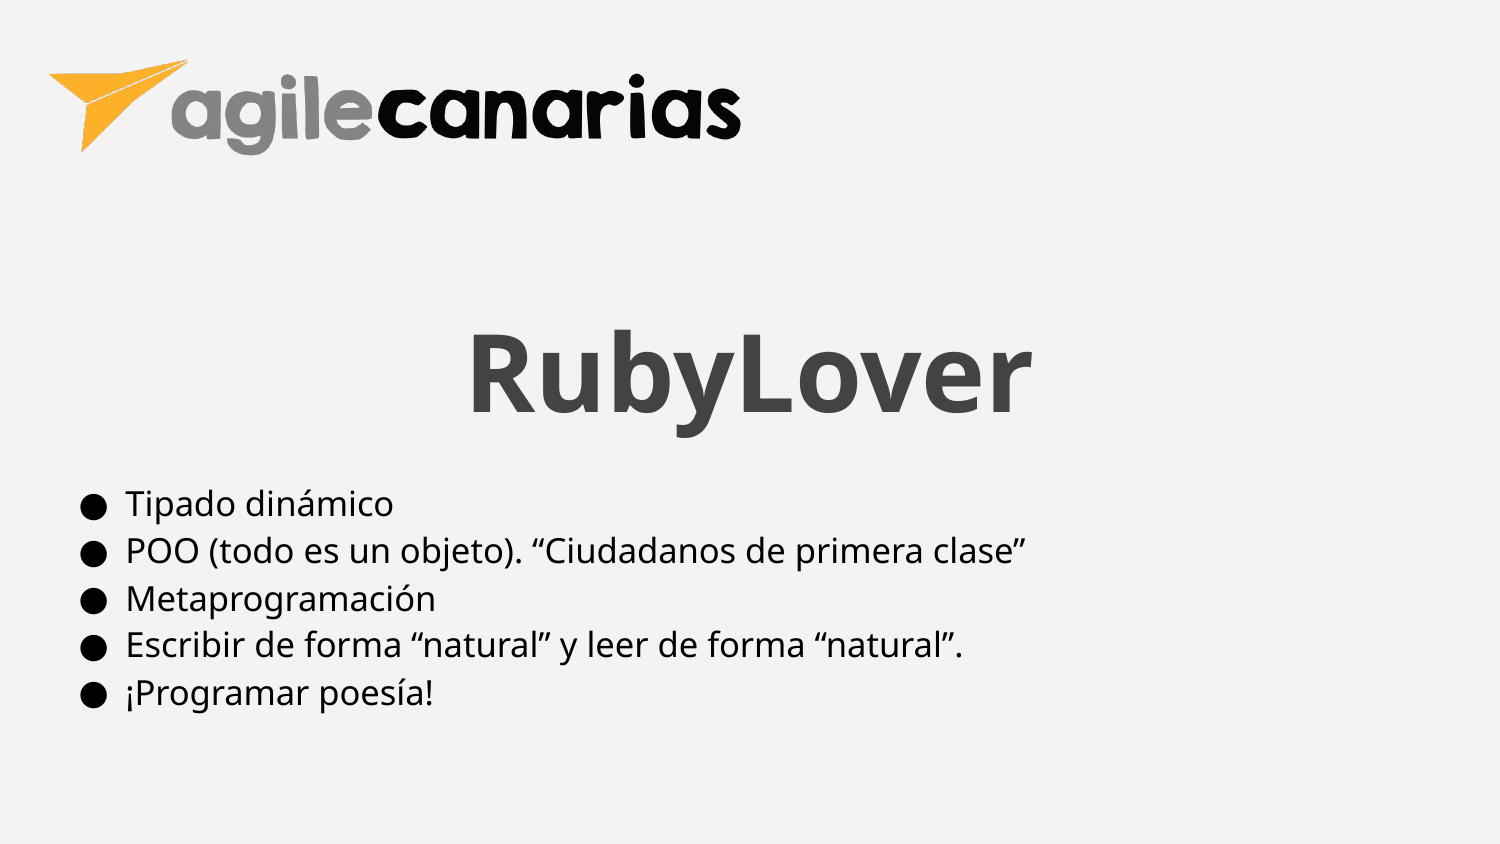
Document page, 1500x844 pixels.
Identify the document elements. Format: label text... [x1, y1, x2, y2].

title RubyLover [51, 254, 1449, 460]
picture [24, 35, 762, 182]
subtitle Tipado dinámico POO (todo es un objeto). “Ciudadanos de primera clase” Metaprogramación Escribir de forma “natural” y leer de forma “natural”. ¡Programar poesía! [51, 464, 1449, 734]
